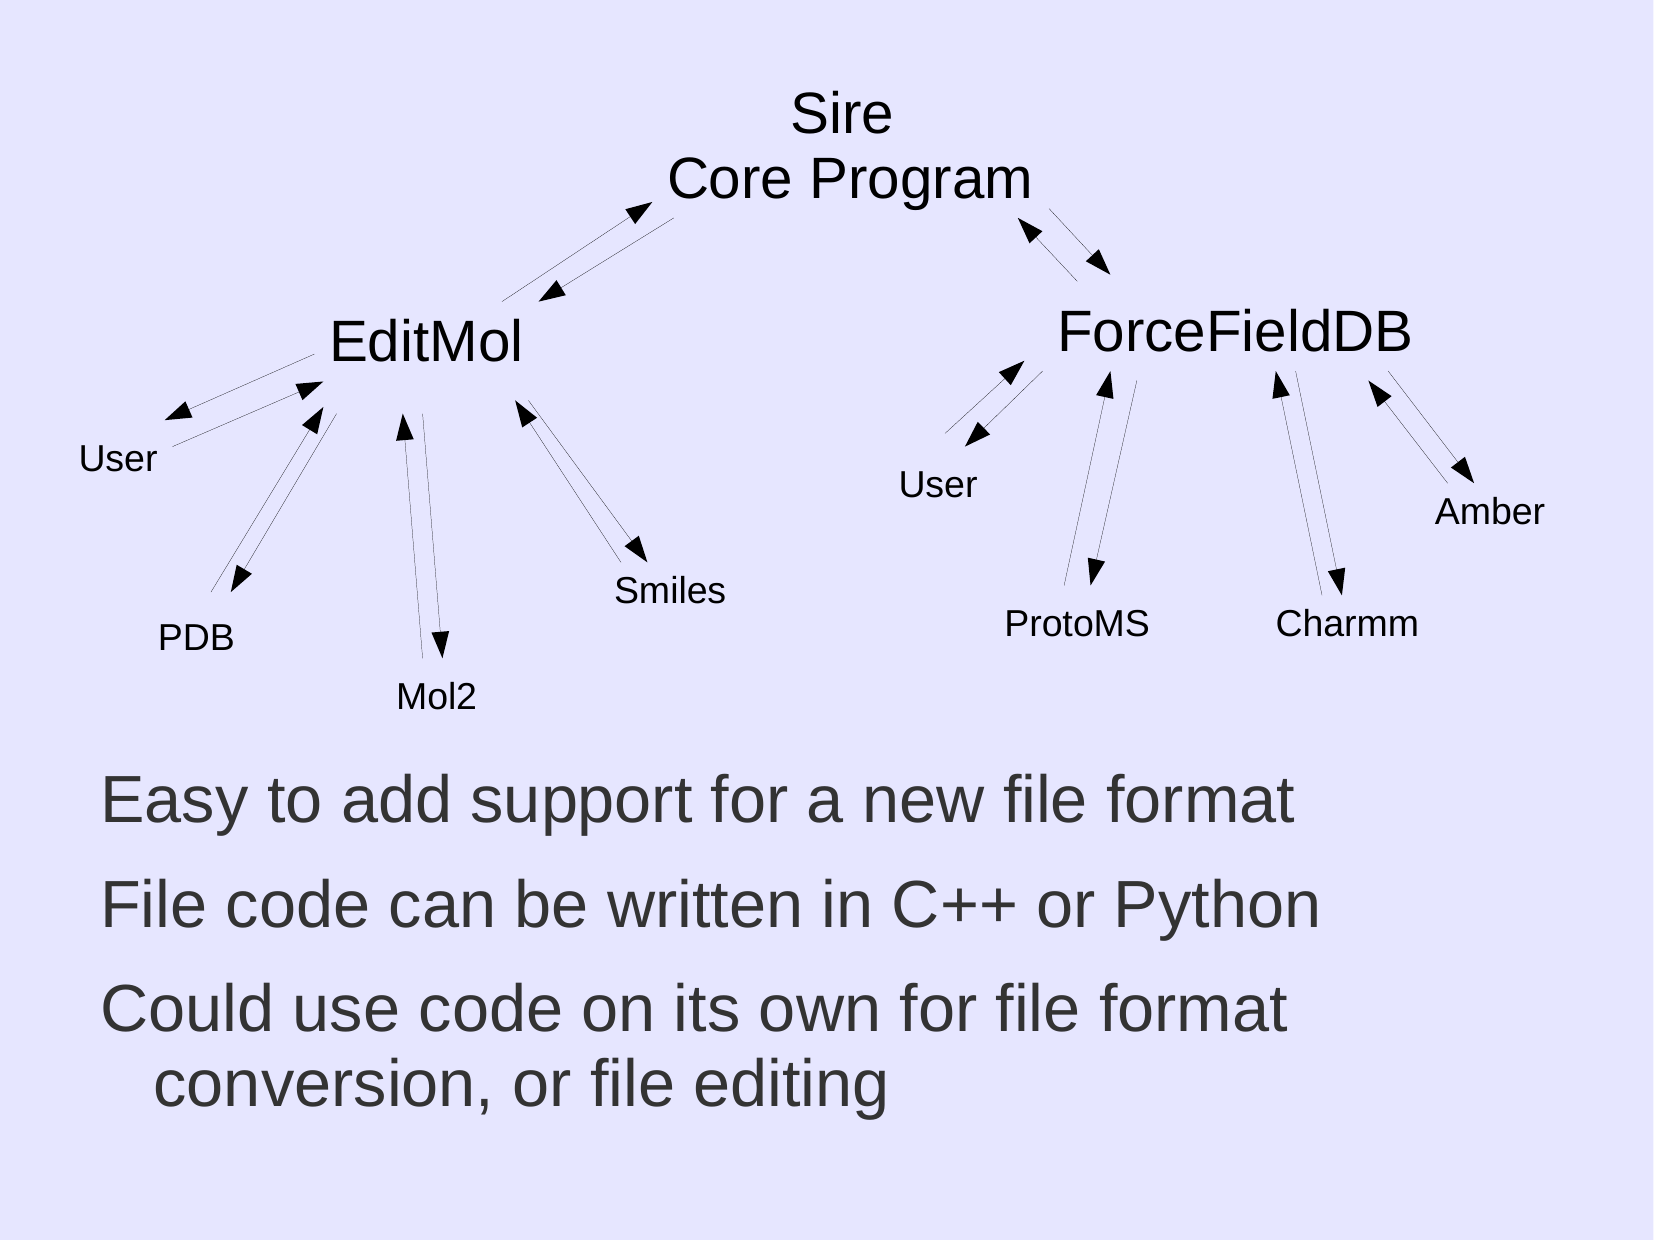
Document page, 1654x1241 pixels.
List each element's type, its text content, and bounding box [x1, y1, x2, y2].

text_box Charmm [1260, 595, 1435, 653]
text_box Sire Core Program [652, 72, 1050, 218]
text_box ForceFieldDB [1042, 291, 1429, 372]
text_box Smiles [599, 562, 742, 620]
text_box Mol2 [381, 668, 492, 726]
list Easy to add support for a new file format File code can be written in C++ or Python Could use code on its own for file format conversion, or file editing [82, 762, 1571, 1176]
text_box PDB [143, 608, 250, 666]
text_box User [63, 430, 173, 487]
text_box User [883, 456, 993, 514]
text_box EditMol [314, 301, 539, 382]
text_box ProtoMS [989, 595, 1165, 653]
text_box Amber [1420, 483, 1561, 541]
